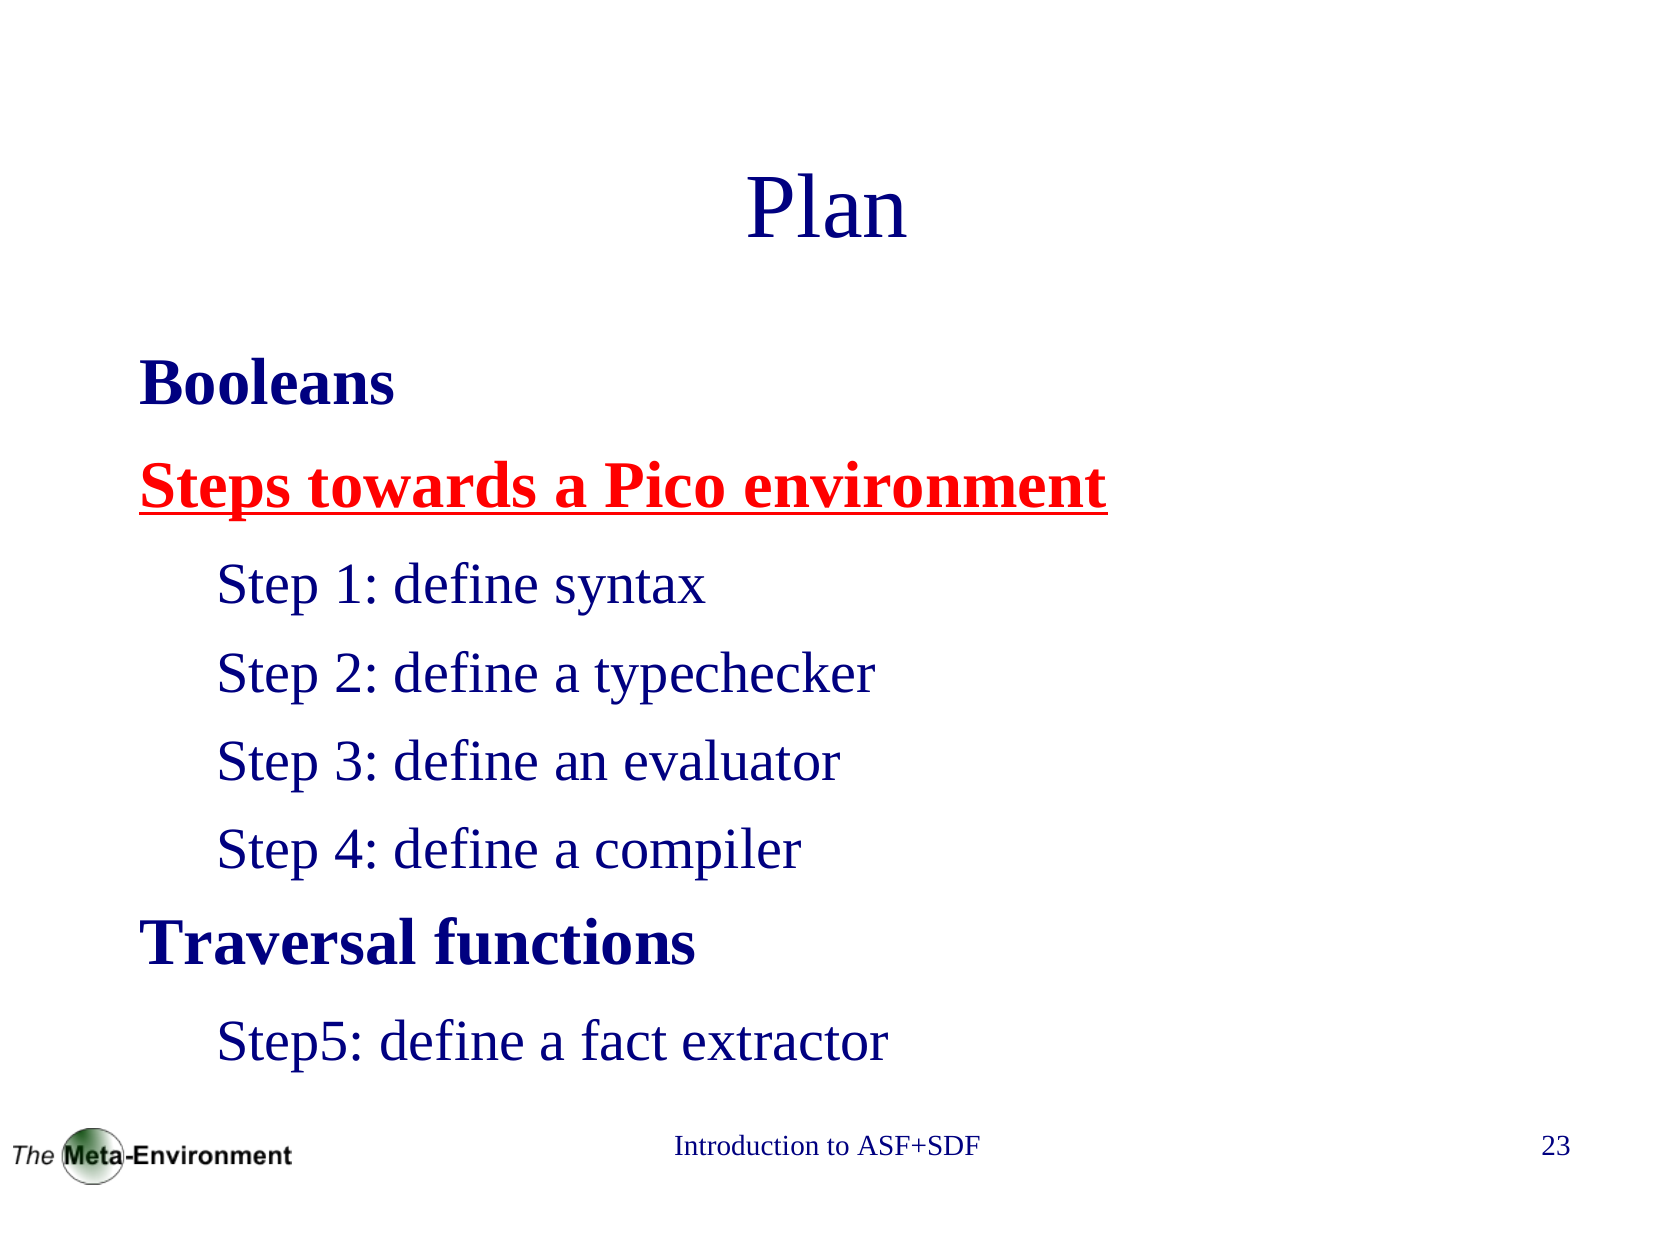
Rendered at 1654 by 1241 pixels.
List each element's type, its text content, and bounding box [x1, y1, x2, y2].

picture [13, 1128, 292, 1185]
title Plan [121, 102, 1534, 311]
list Booleans Steps towards a Pico environment Step 1: define syntax Step 2: define a typechecker Step 3: define an evaluator Step 4: define a compiler Traversal functions Step5: define a fact extractor [121, 344, 1534, 1127]
